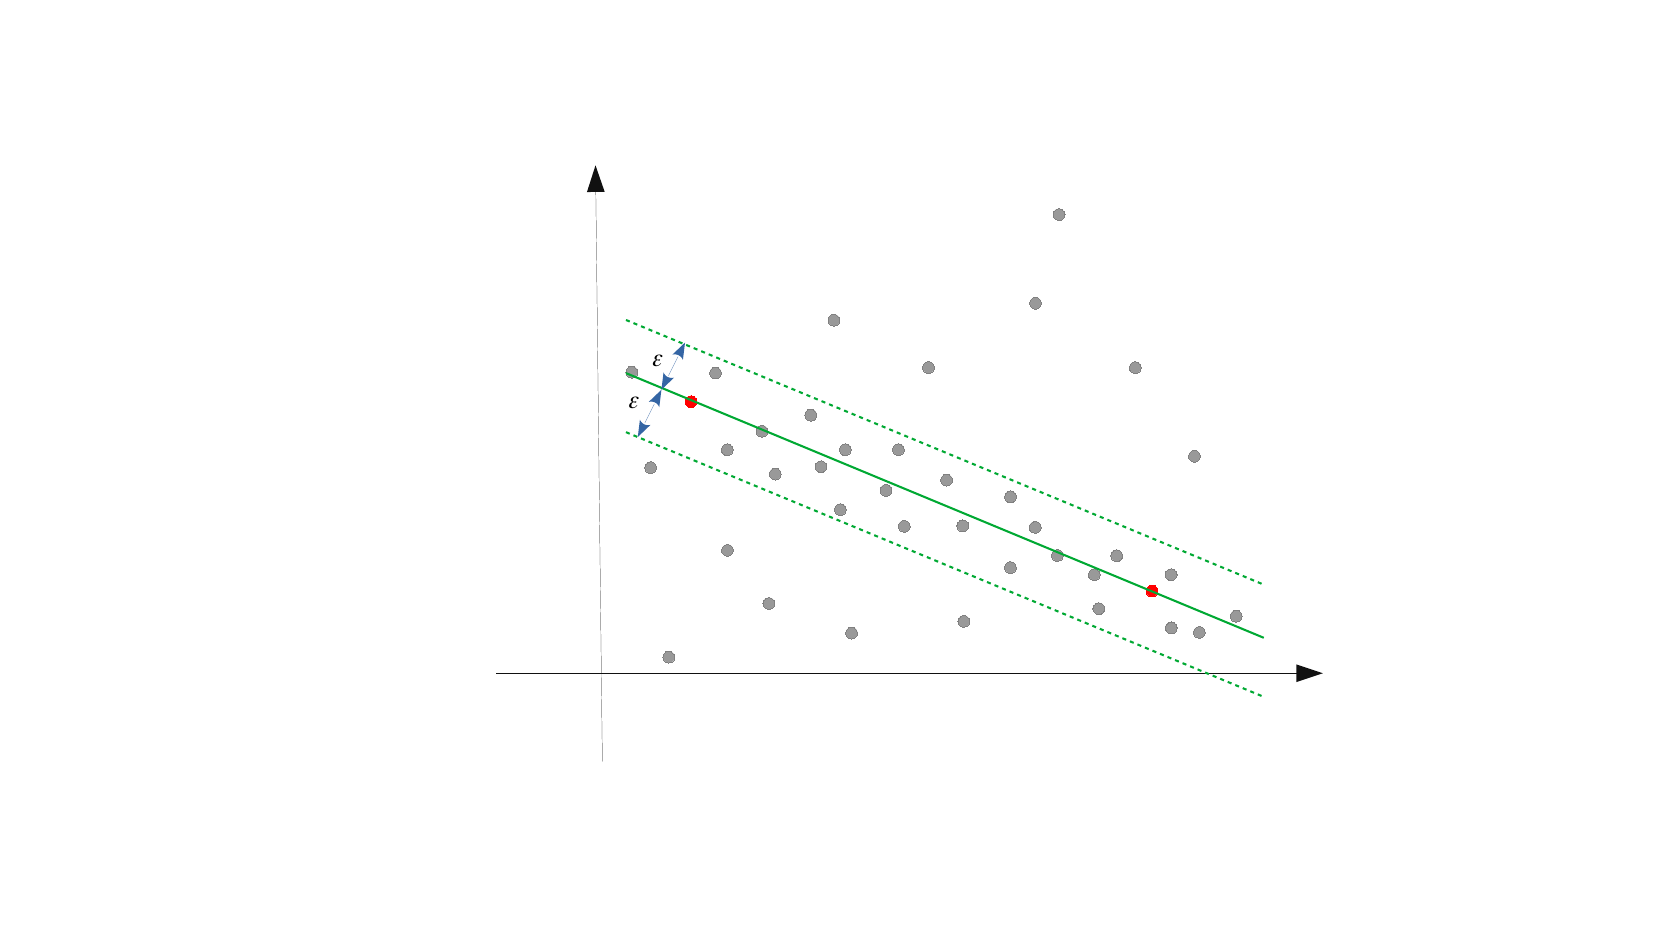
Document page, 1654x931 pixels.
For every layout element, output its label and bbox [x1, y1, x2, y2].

text_box [1004, 490, 1017, 503]
text_box [898, 520, 911, 533]
text_box [762, 597, 775, 610]
text_box [1004, 561, 1017, 574]
text_box [1146, 591, 1157, 597]
text_box [839, 443, 852, 456]
chart [620, 395, 644, 410]
text_box [956, 519, 969, 532]
text_box [759, 425, 768, 430]
text_box [922, 361, 935, 374]
text_box [756, 429, 768, 438]
text_box [1092, 602, 1105, 615]
text_box [1165, 568, 1178, 581]
text_box [1230, 610, 1243, 623]
text_box [1110, 549, 1123, 562]
text_box [1147, 585, 1158, 592]
text_box [1193, 626, 1206, 639]
chart [644, 354, 668, 369]
text_box [1165, 621, 1178, 634]
text_box [687, 395, 697, 401]
text_box [834, 503, 847, 516]
text_box [1051, 552, 1063, 562]
text_box [940, 474, 953, 487]
text_box [845, 627, 858, 640]
text_box [1088, 569, 1101, 581]
text_box [892, 443, 905, 456]
text_box [625, 366, 638, 376]
text_box [685, 400, 697, 408]
text_box [1188, 450, 1201, 463]
text_box [721, 443, 734, 456]
text_box [1029, 521, 1042, 534]
text_box [644, 461, 657, 474]
text_box [957, 615, 970, 628]
text_box [769, 468, 782, 481]
text_box [804, 409, 817, 422]
text_box [815, 460, 827, 473]
text_box [1129, 361, 1142, 374]
text_box [662, 651, 675, 664]
text_box [828, 314, 840, 327]
text_box [880, 484, 892, 497]
text_box [1053, 208, 1066, 221]
text_box [721, 544, 734, 557]
text_box [709, 367, 722, 379]
text_box [1029, 297, 1042, 310]
